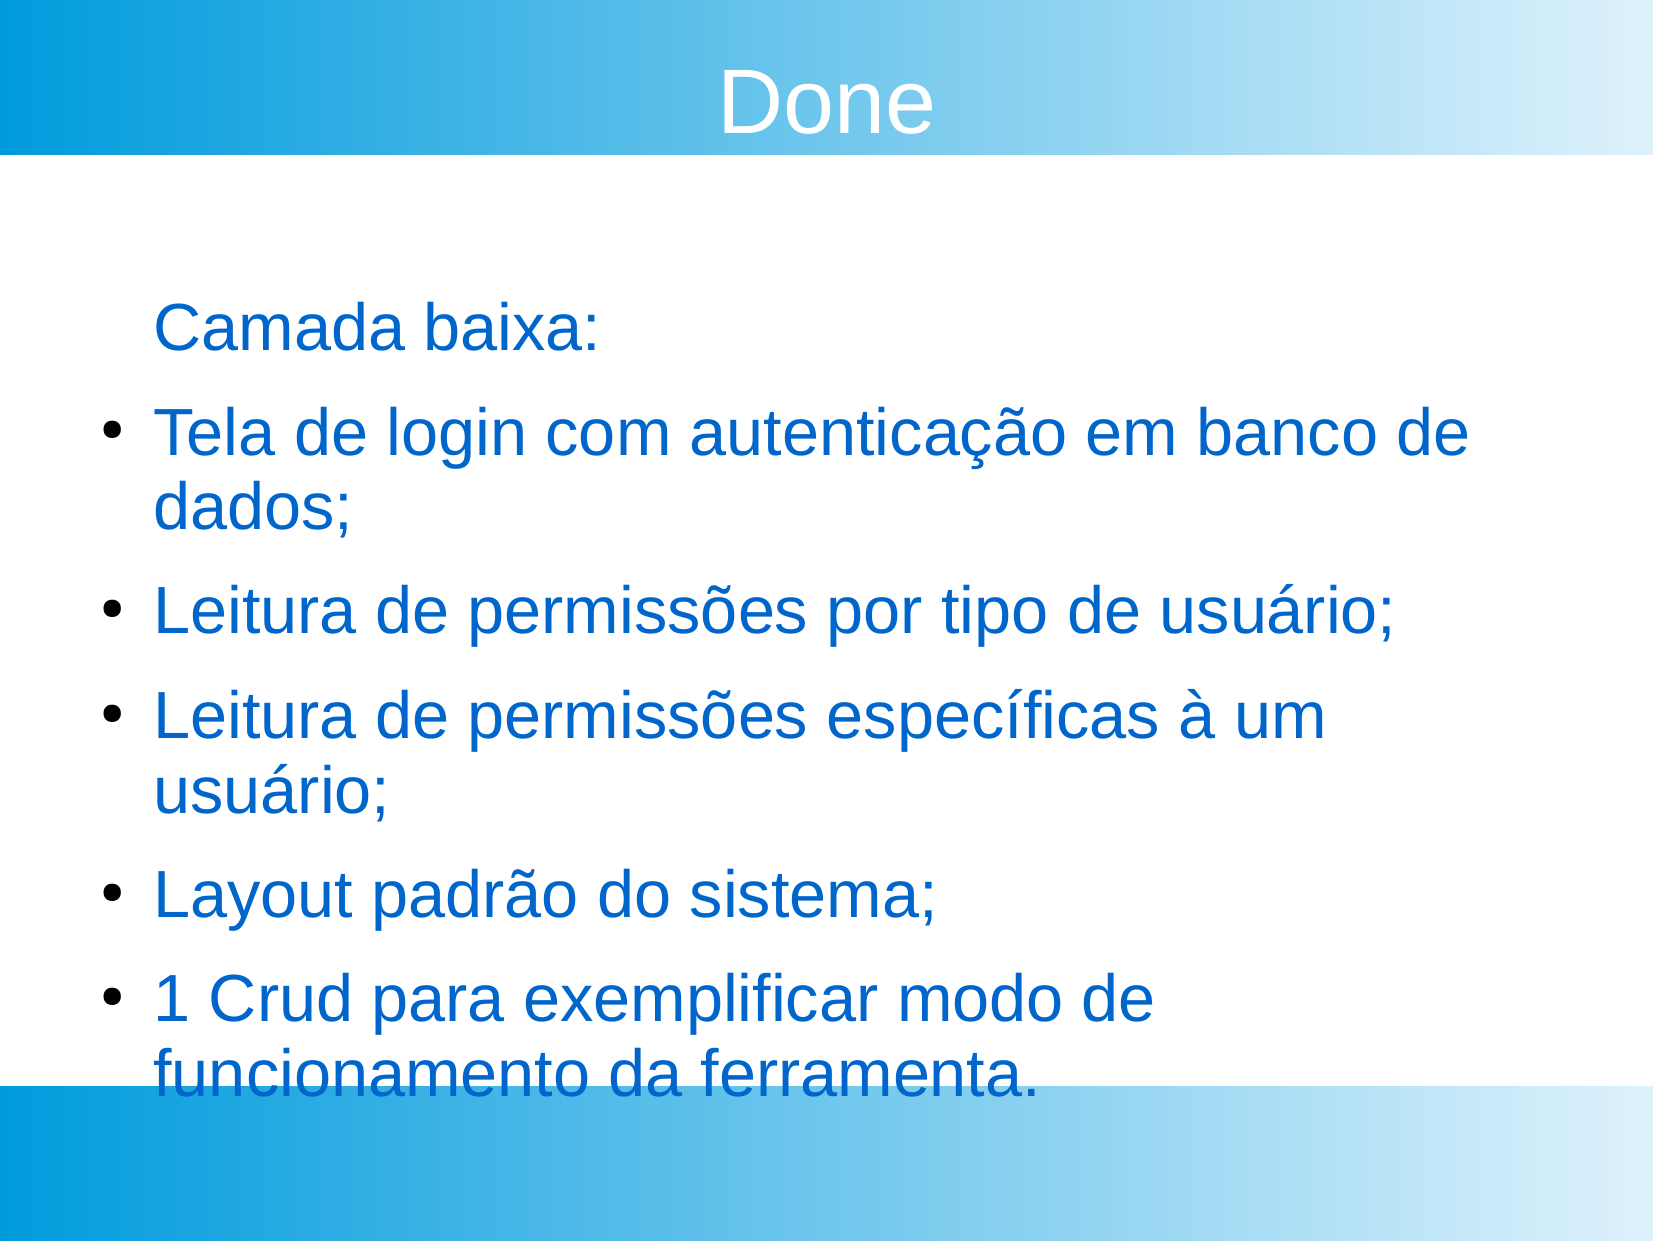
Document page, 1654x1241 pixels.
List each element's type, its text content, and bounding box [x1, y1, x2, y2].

list Camada baixa: Tela de login com autenticação em banco de dados; Leitura de permissões por tipo de usuário; Leitura de permissões específicas à um usuário; Layout padrão do sistema; 1 Crud para exemplificar modo de funcionamento da ferramenta. [82, 290, 1571, 1010]
title Done [82, 49, 1571, 155]
